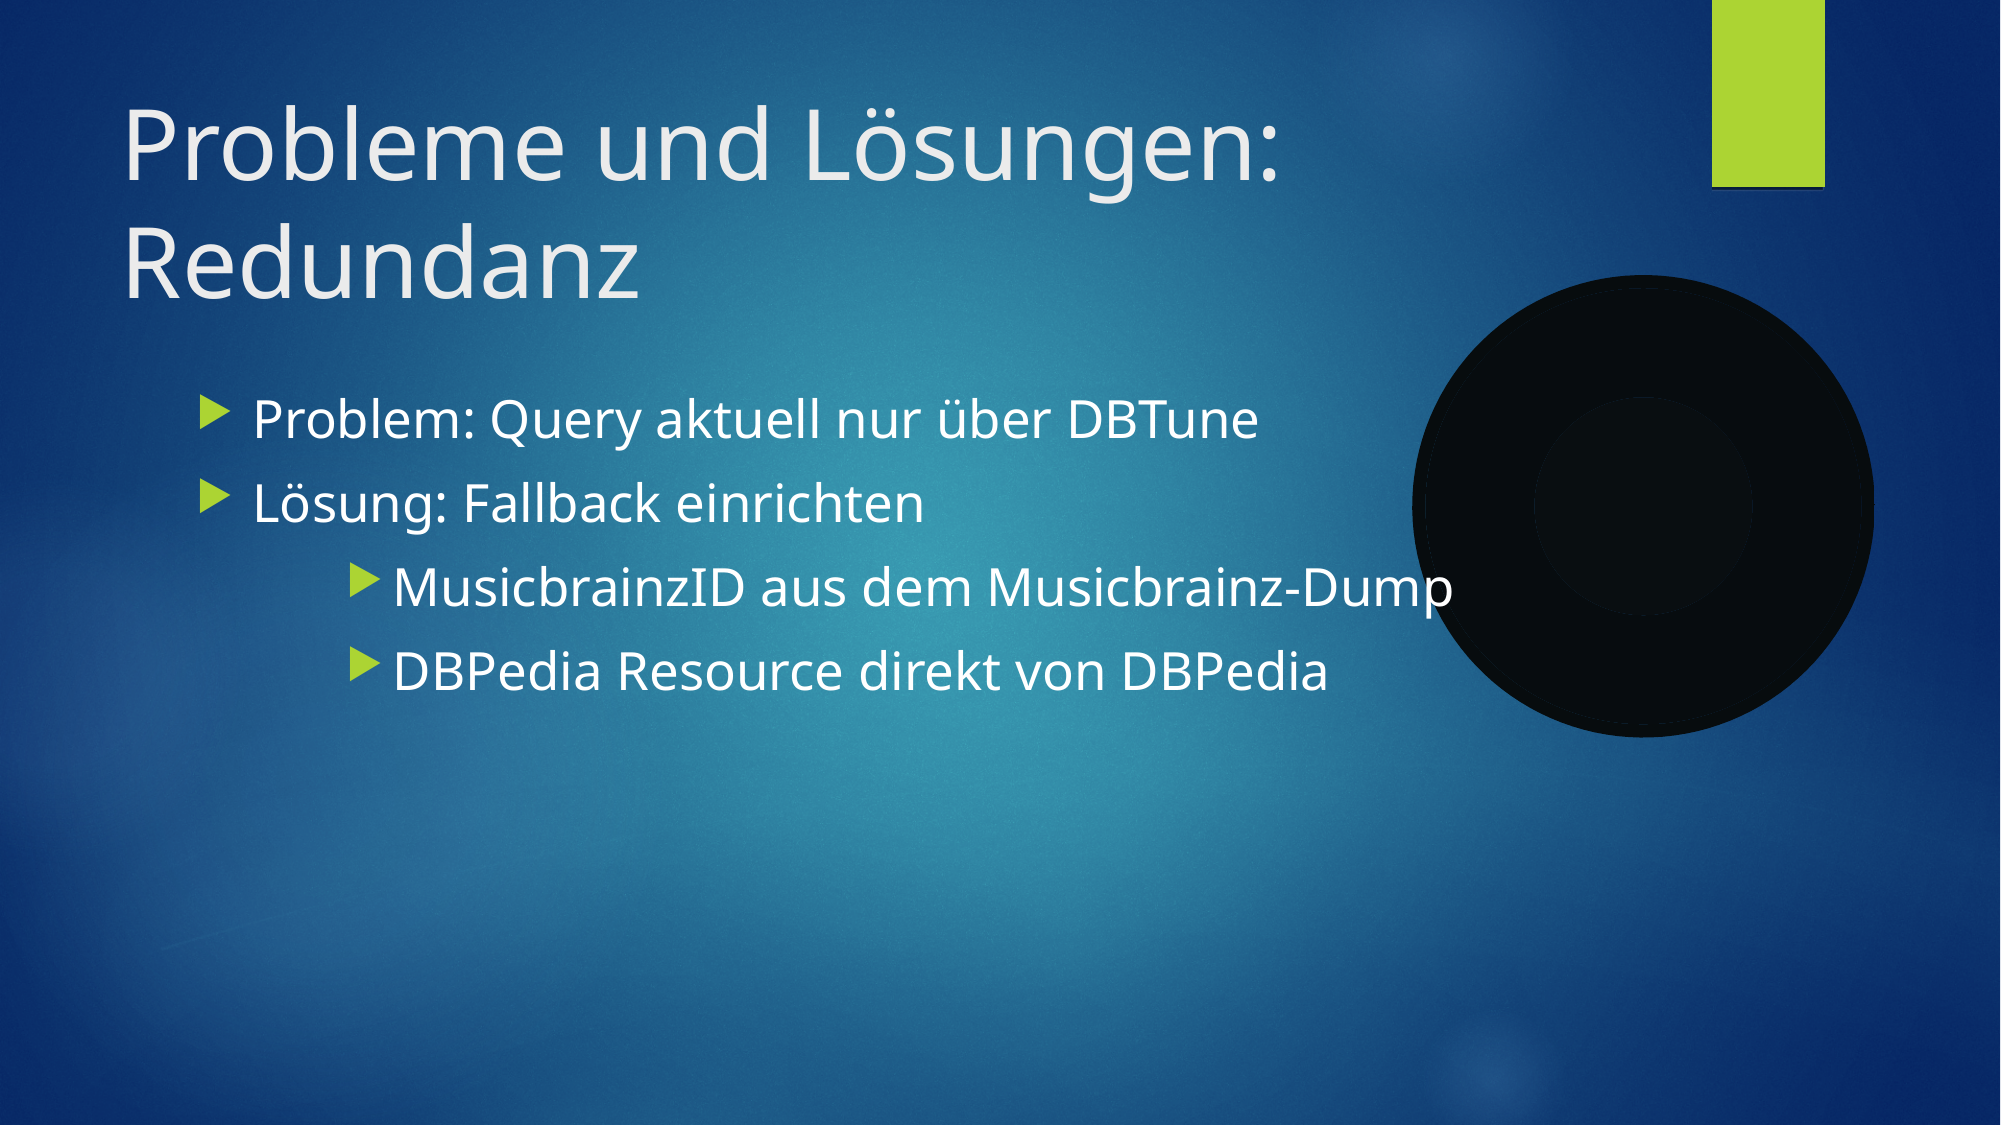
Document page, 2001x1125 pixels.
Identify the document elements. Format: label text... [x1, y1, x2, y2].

list Problem: Query aktuell nur über DBTune Lösung: Fallback einrichten MusicbrainzID aus dem Musicbrainz-Dump DBPedia Resource direkt von DBPedia [181, 378, 1649, 1067]
title Probleme und Lösungen: Redundanz [105, 74, 1649, 305]
